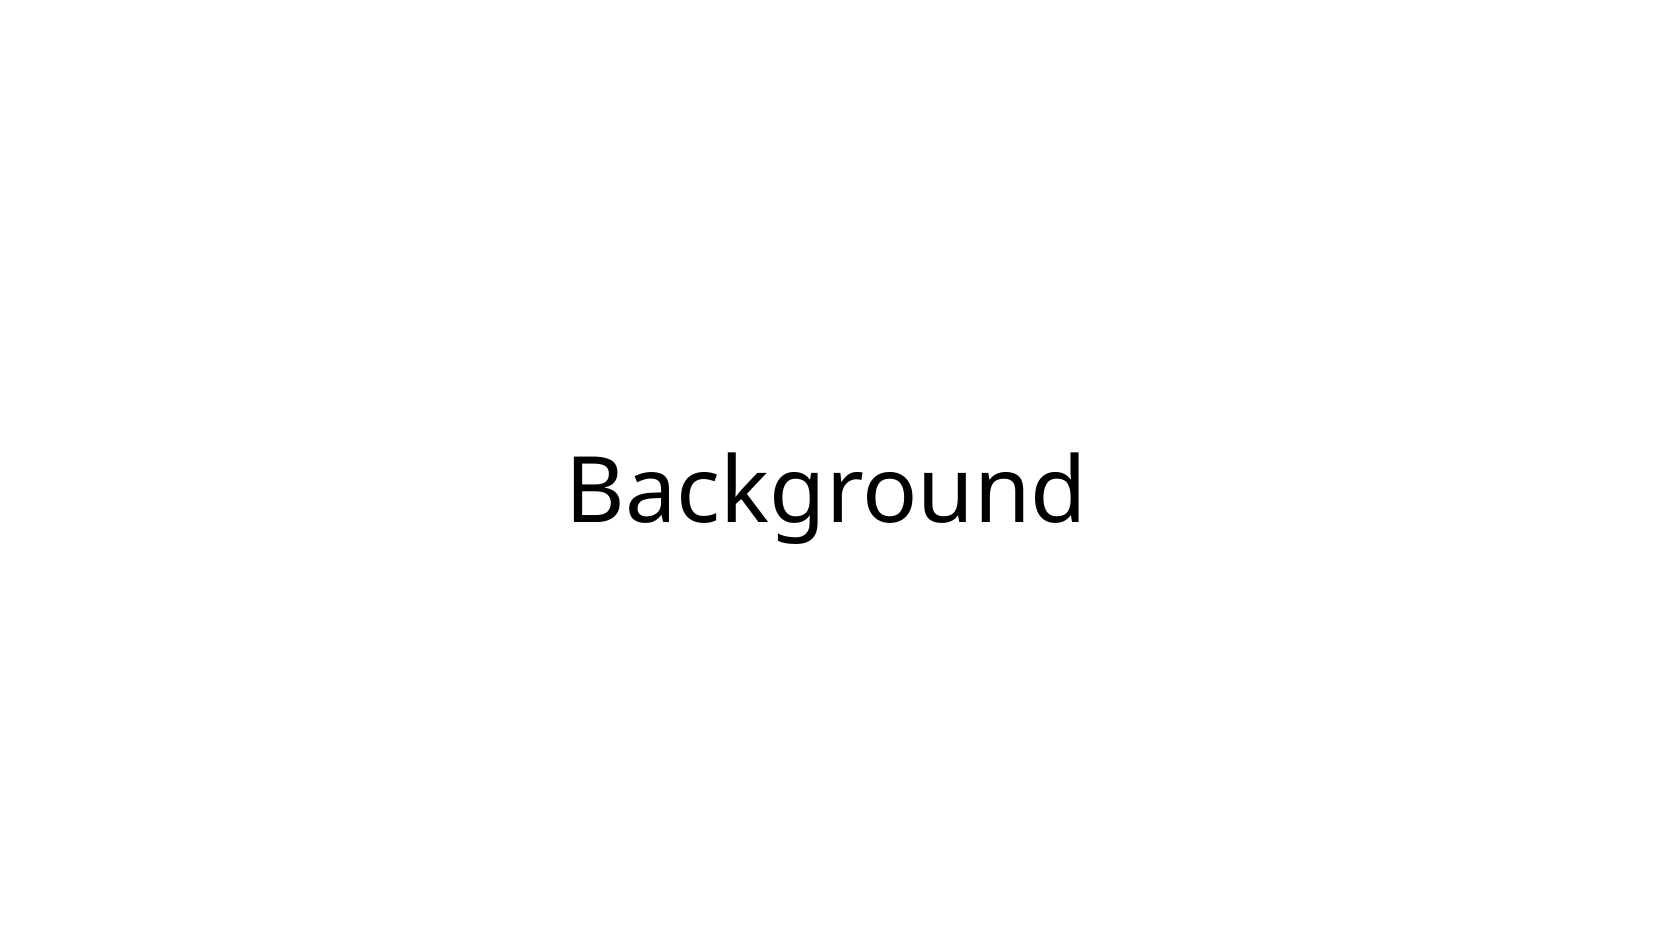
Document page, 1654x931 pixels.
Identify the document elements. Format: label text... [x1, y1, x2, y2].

title Background [82, 409, 1571, 565]
